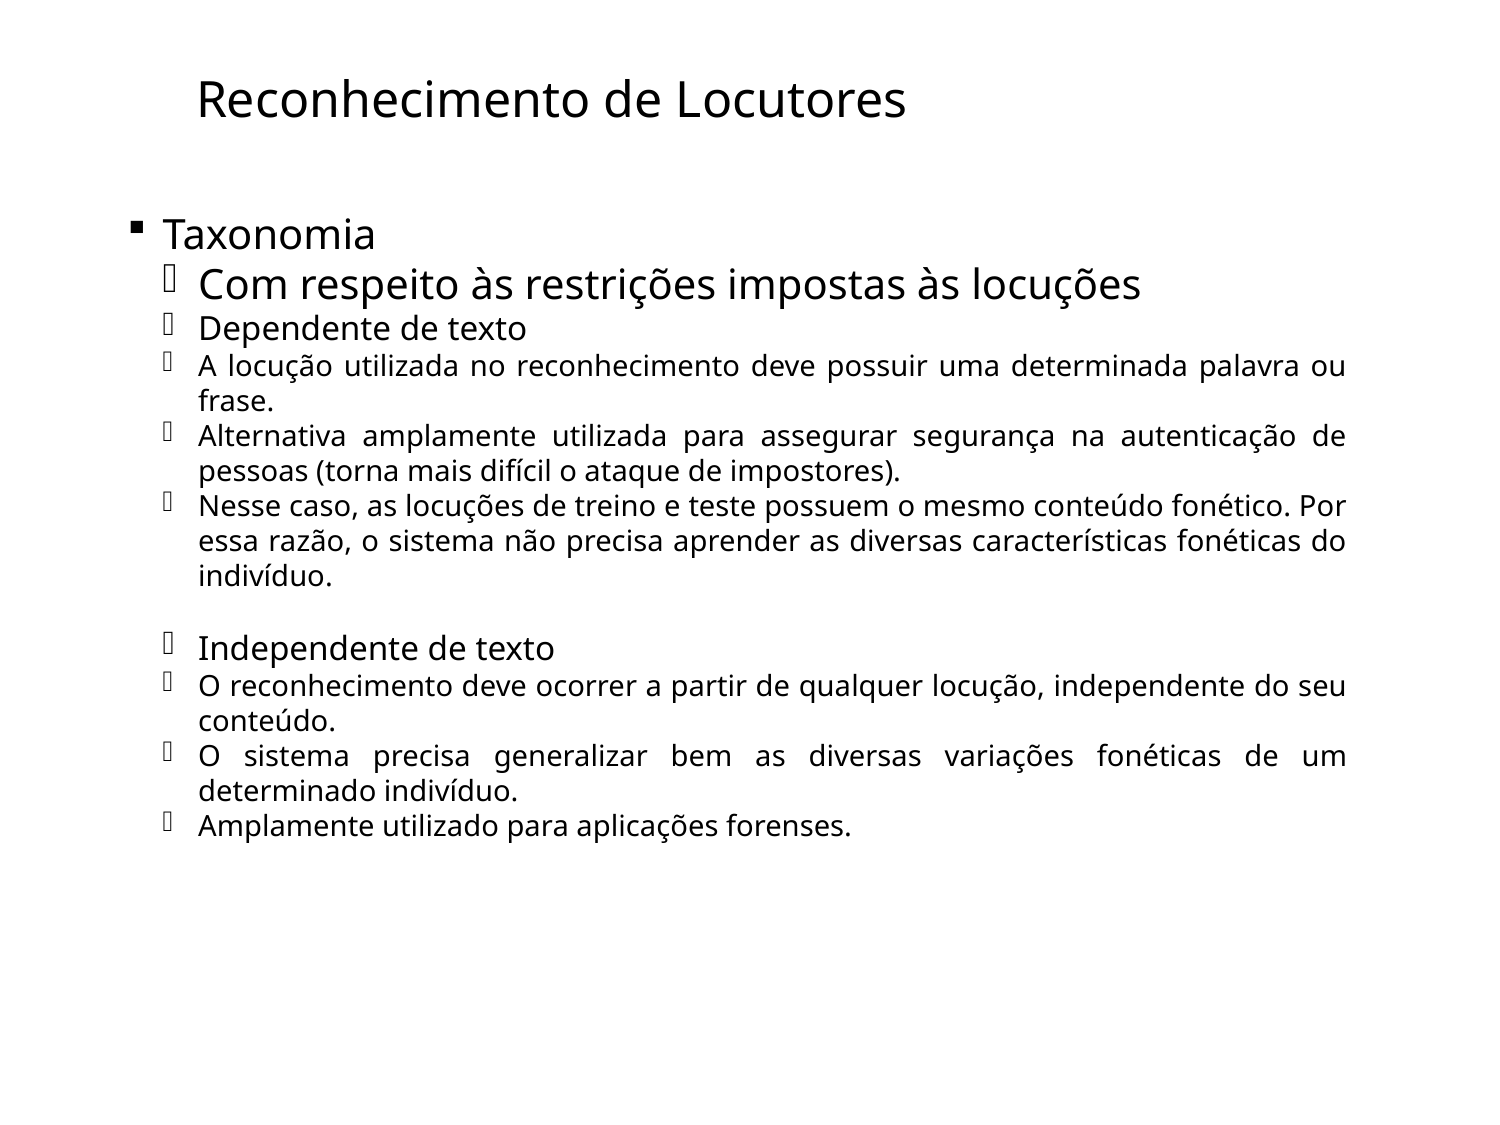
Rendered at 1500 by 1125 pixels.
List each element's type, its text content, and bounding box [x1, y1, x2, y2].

text_box Reconhecimento de Locutores [49, 49, 1054, 145]
text_box Taxonomia Com respeito às restrições impostas às locuções Dependente de texto A locução utilizada no reconhecimento deve possuir uma determinada palavra ou frase. Alternativa amplamente utilizada para assegurar segurança na autenticação de pessoas (torna mais difícil o ataque de impostores). Nesse caso, as locuções de treino e teste possuem o mesmo conteúdo fonético. Por essa razão, o sistema não precisa aprender as diversas características fonéticas do indivíduo. Independente de texto O reconhecimento deve ocorrer a partir de qualquer locução, independente do seu conteúdo. O sistema precisa generalizar bem as diversas variações fonéticas de um determinado indivíduo. Amplamente utilizado para aplicações forenses. [112, 200, 1363, 963]
